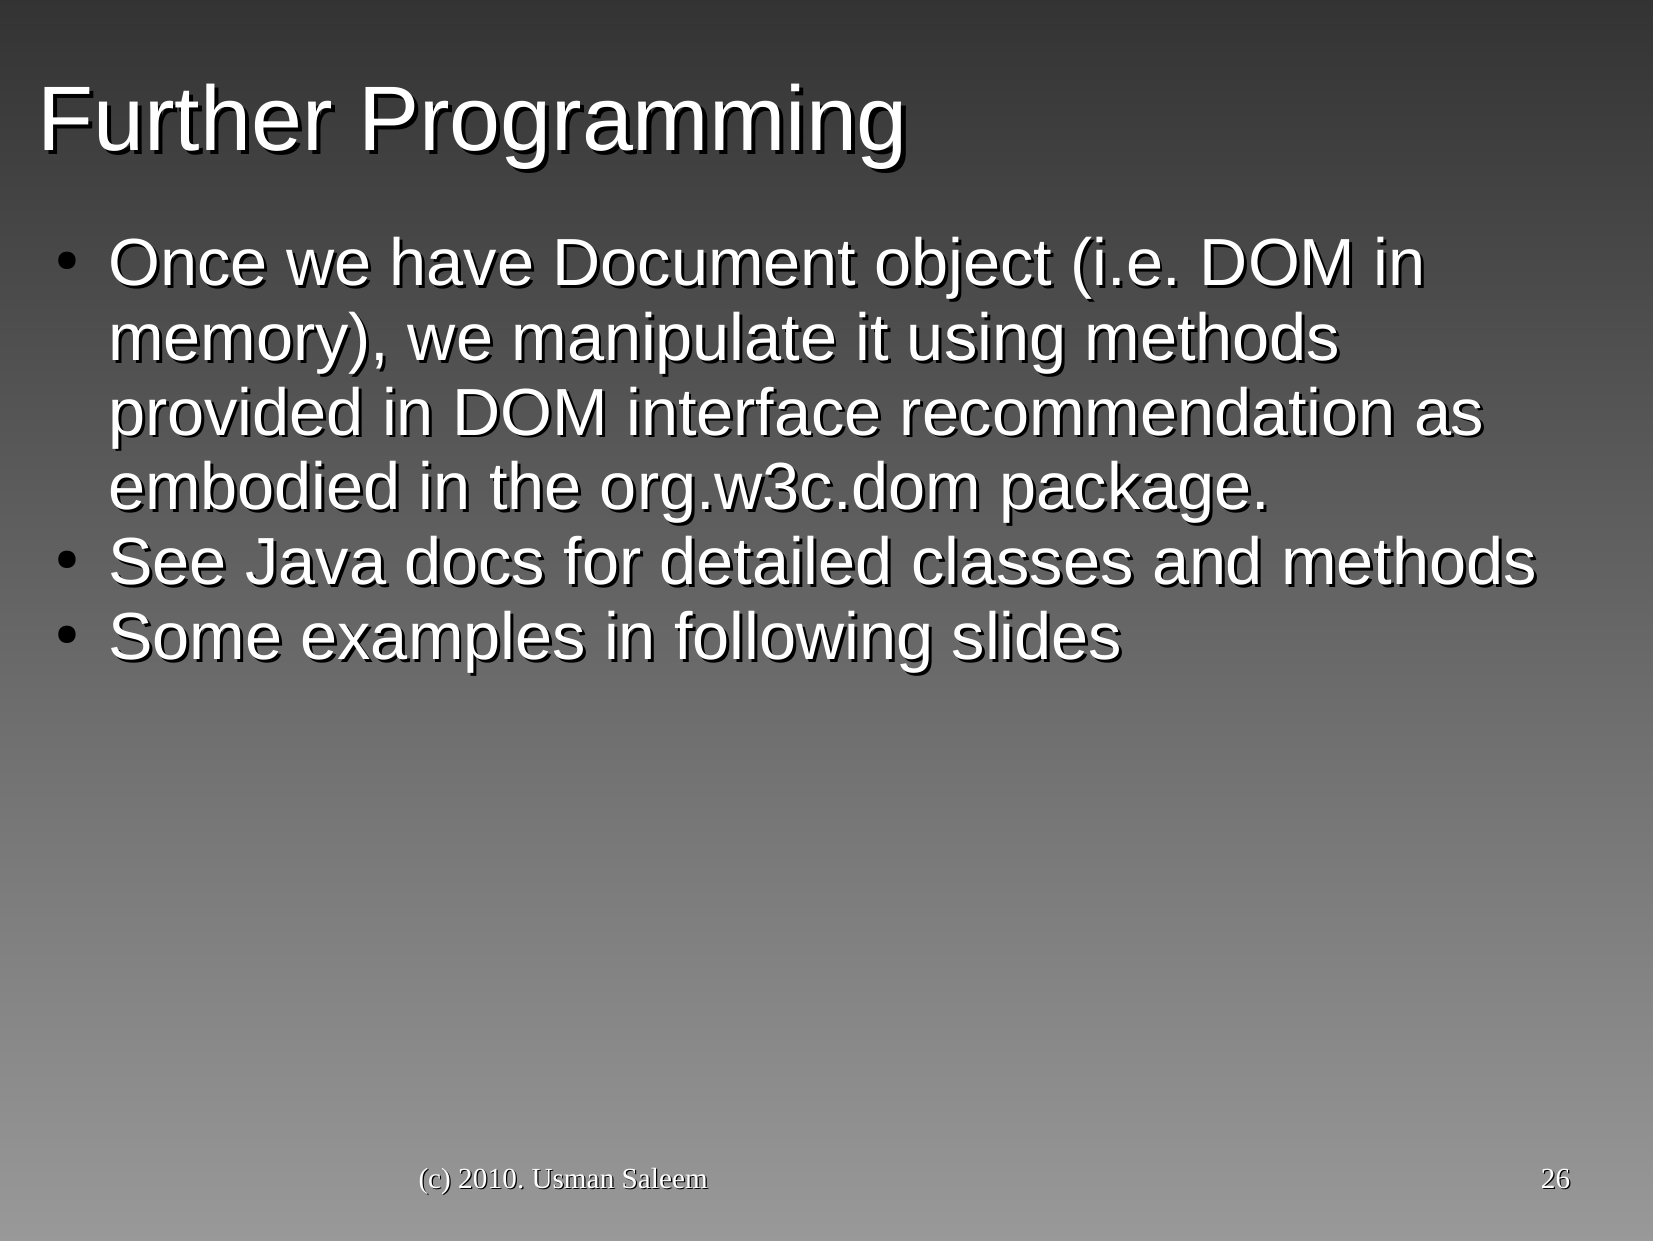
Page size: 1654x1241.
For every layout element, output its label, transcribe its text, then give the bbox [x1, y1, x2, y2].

title Further Programming [37, 56, 1613, 181]
list Once we have Document object (i.e. DOM in memory), we manipulate it using methods provided in DOM interface recommendation as embodied in the org.w3c.dom package. See Java docs for detailed classes and methods Some examples in following slides [37, 225, 1613, 1126]
